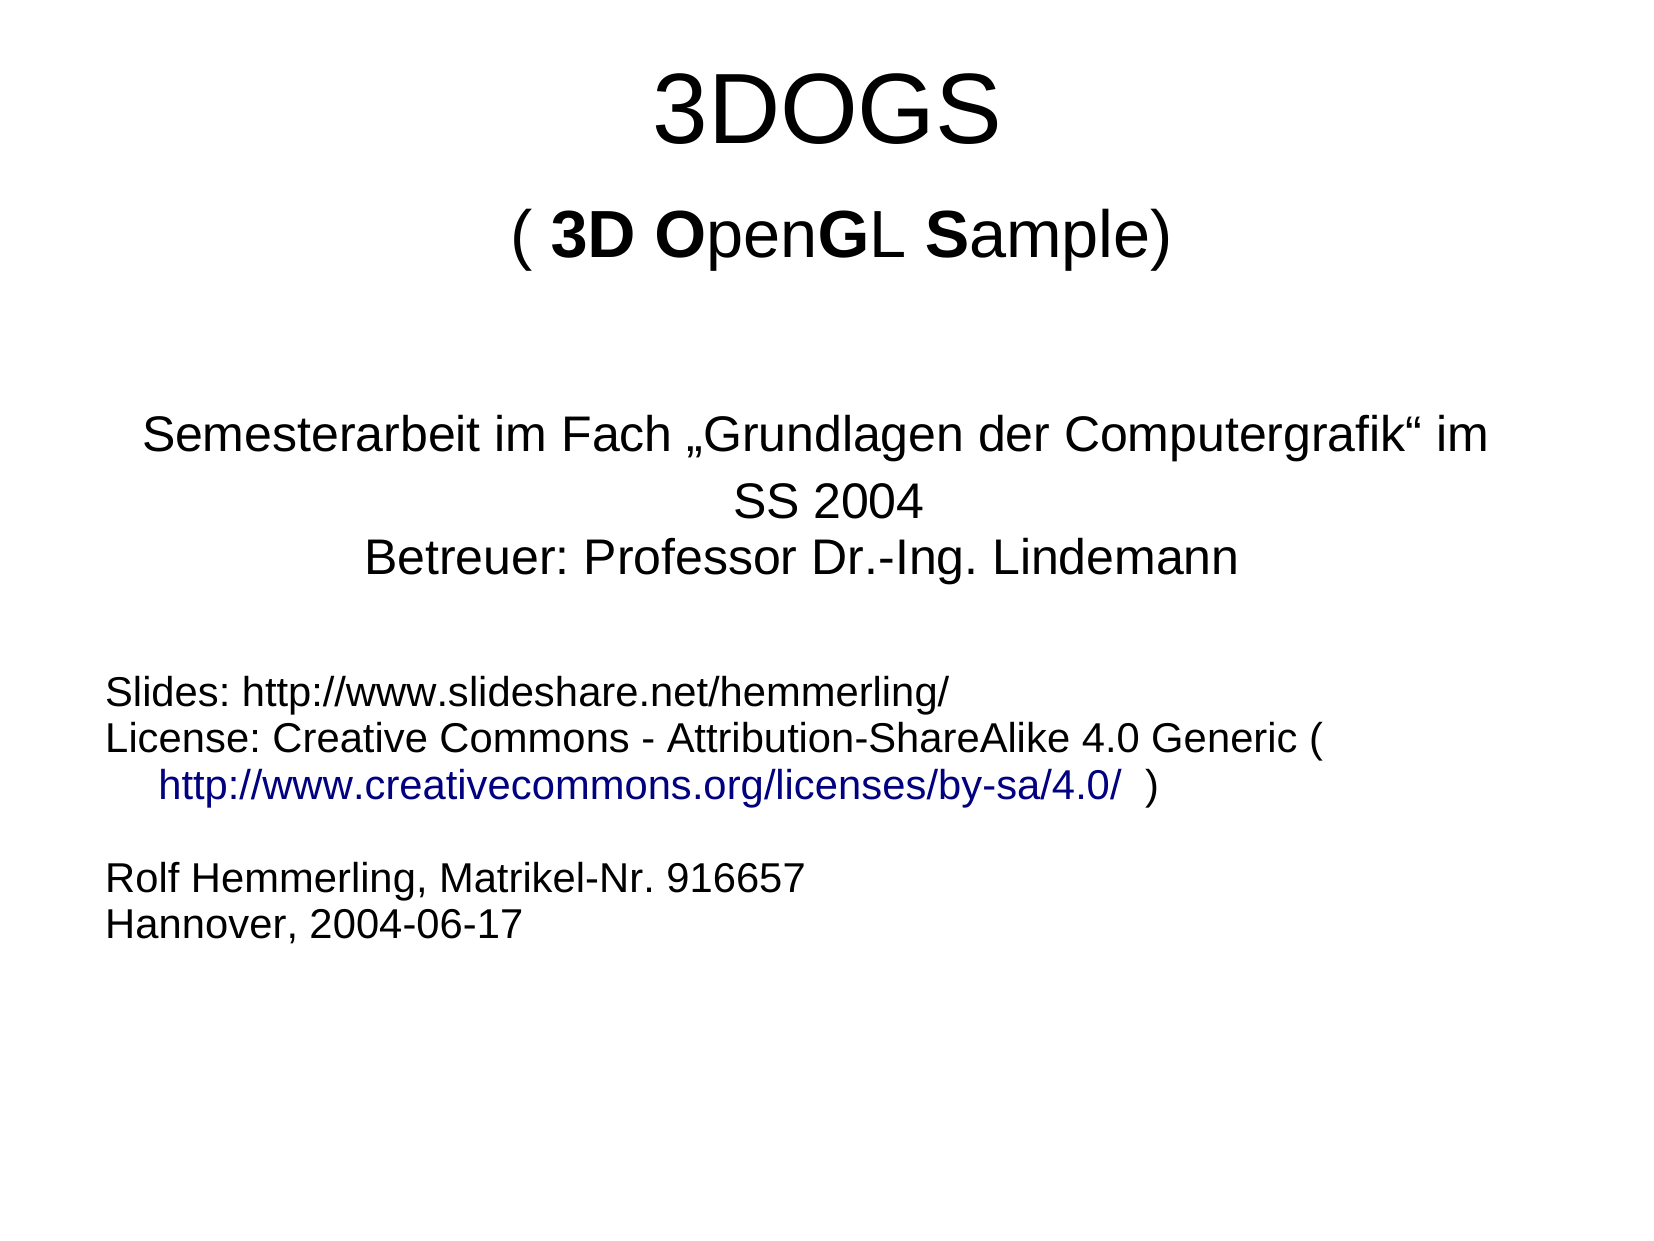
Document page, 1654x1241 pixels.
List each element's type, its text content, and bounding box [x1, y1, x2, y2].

list Semesterarbeit im Fach „Grundlagen der Computergrafik“ im SS 2004 Betreuer: Professor Dr.-Ing. Lindemann Slides: http://www.slideshare.net/hemmerling/ License: Creative Commons - Attribution-ShareAlike 4.0 Generic ( http://www.creativecommons.org/licenses/by-sa/4.0/ ) Rolf Hemmerling, Matrikel-Nr. 916657 Hannover, 2004-06-17 [87, 362, 1500, 1101]
title 3DOGS ( 3D OpenGL Sample) [121, 54, 1534, 359]
